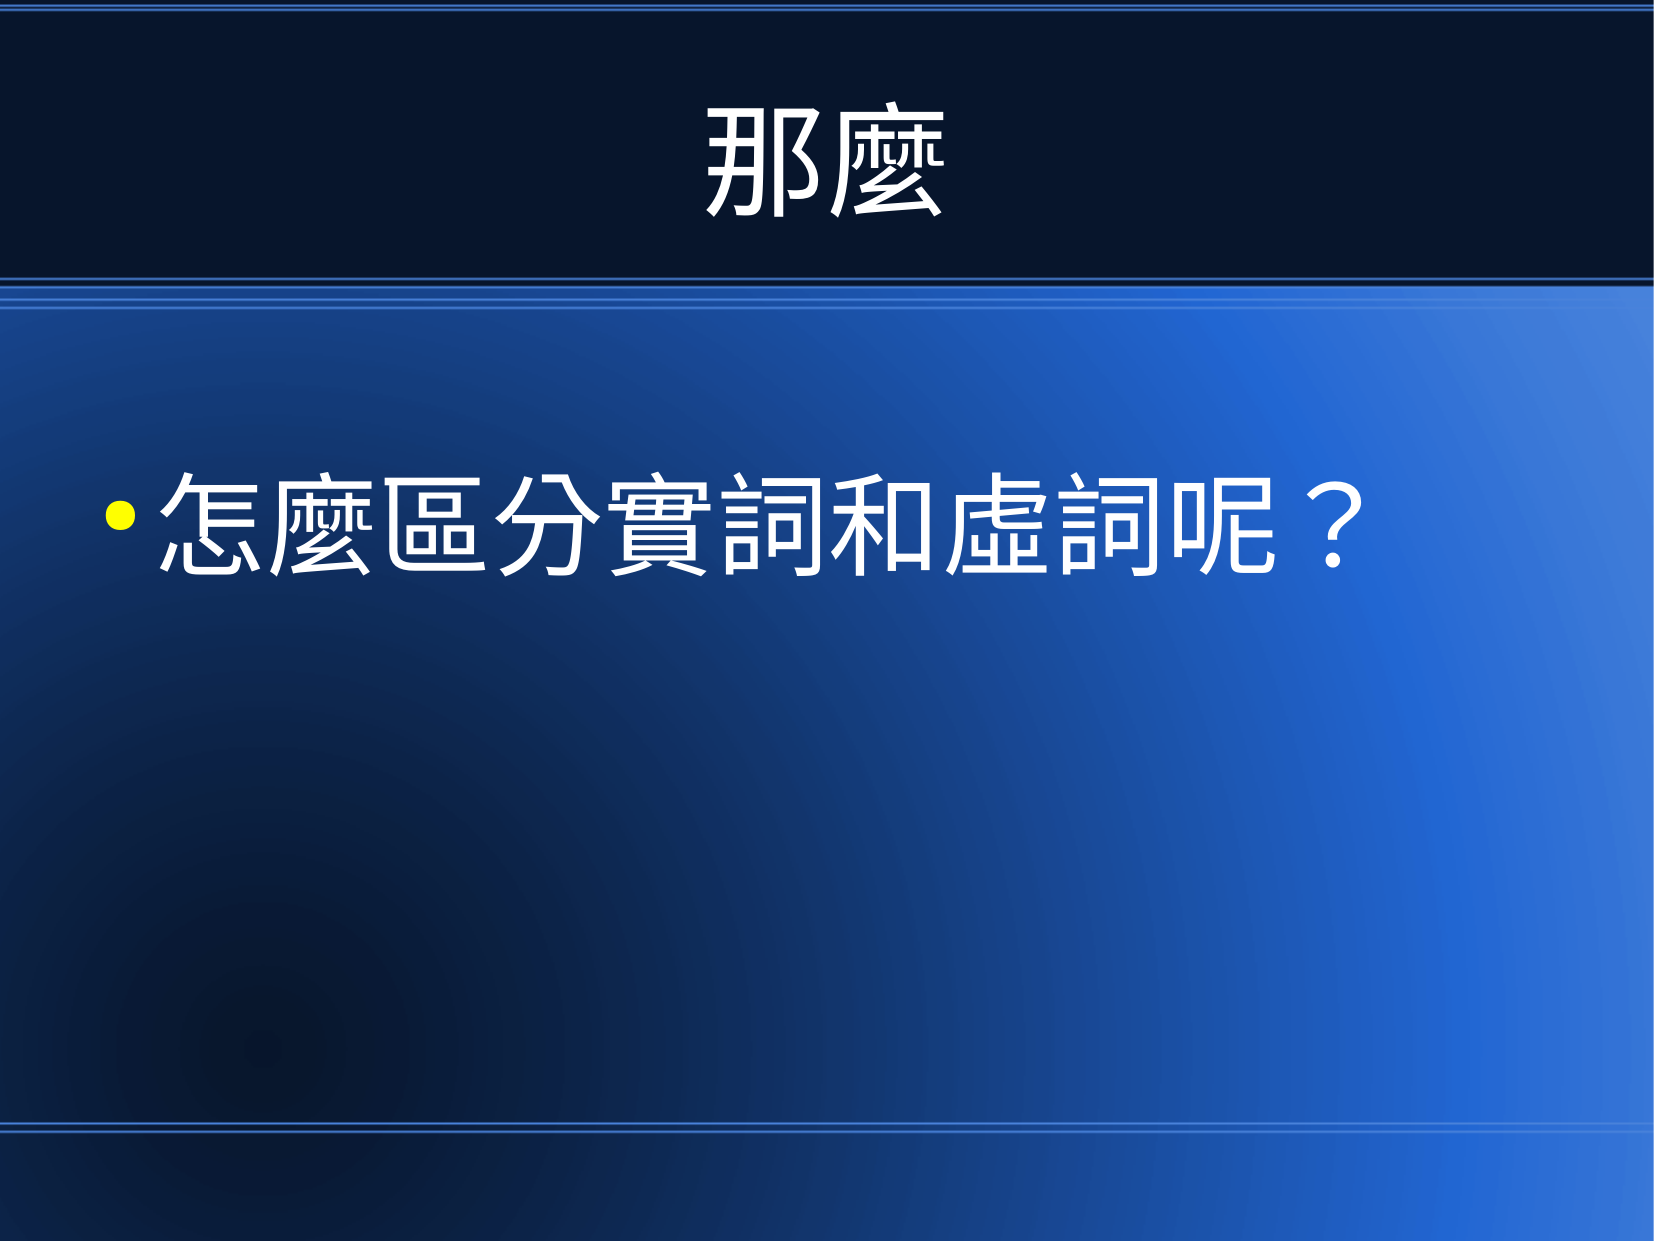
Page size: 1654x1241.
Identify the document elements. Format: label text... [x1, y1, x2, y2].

title 那麼 [82, 49, 1571, 257]
list 怎麼區分實詞和虛詞呢？ [82, 355, 1571, 1241]
picture [0, 0, 1654, 1241]
